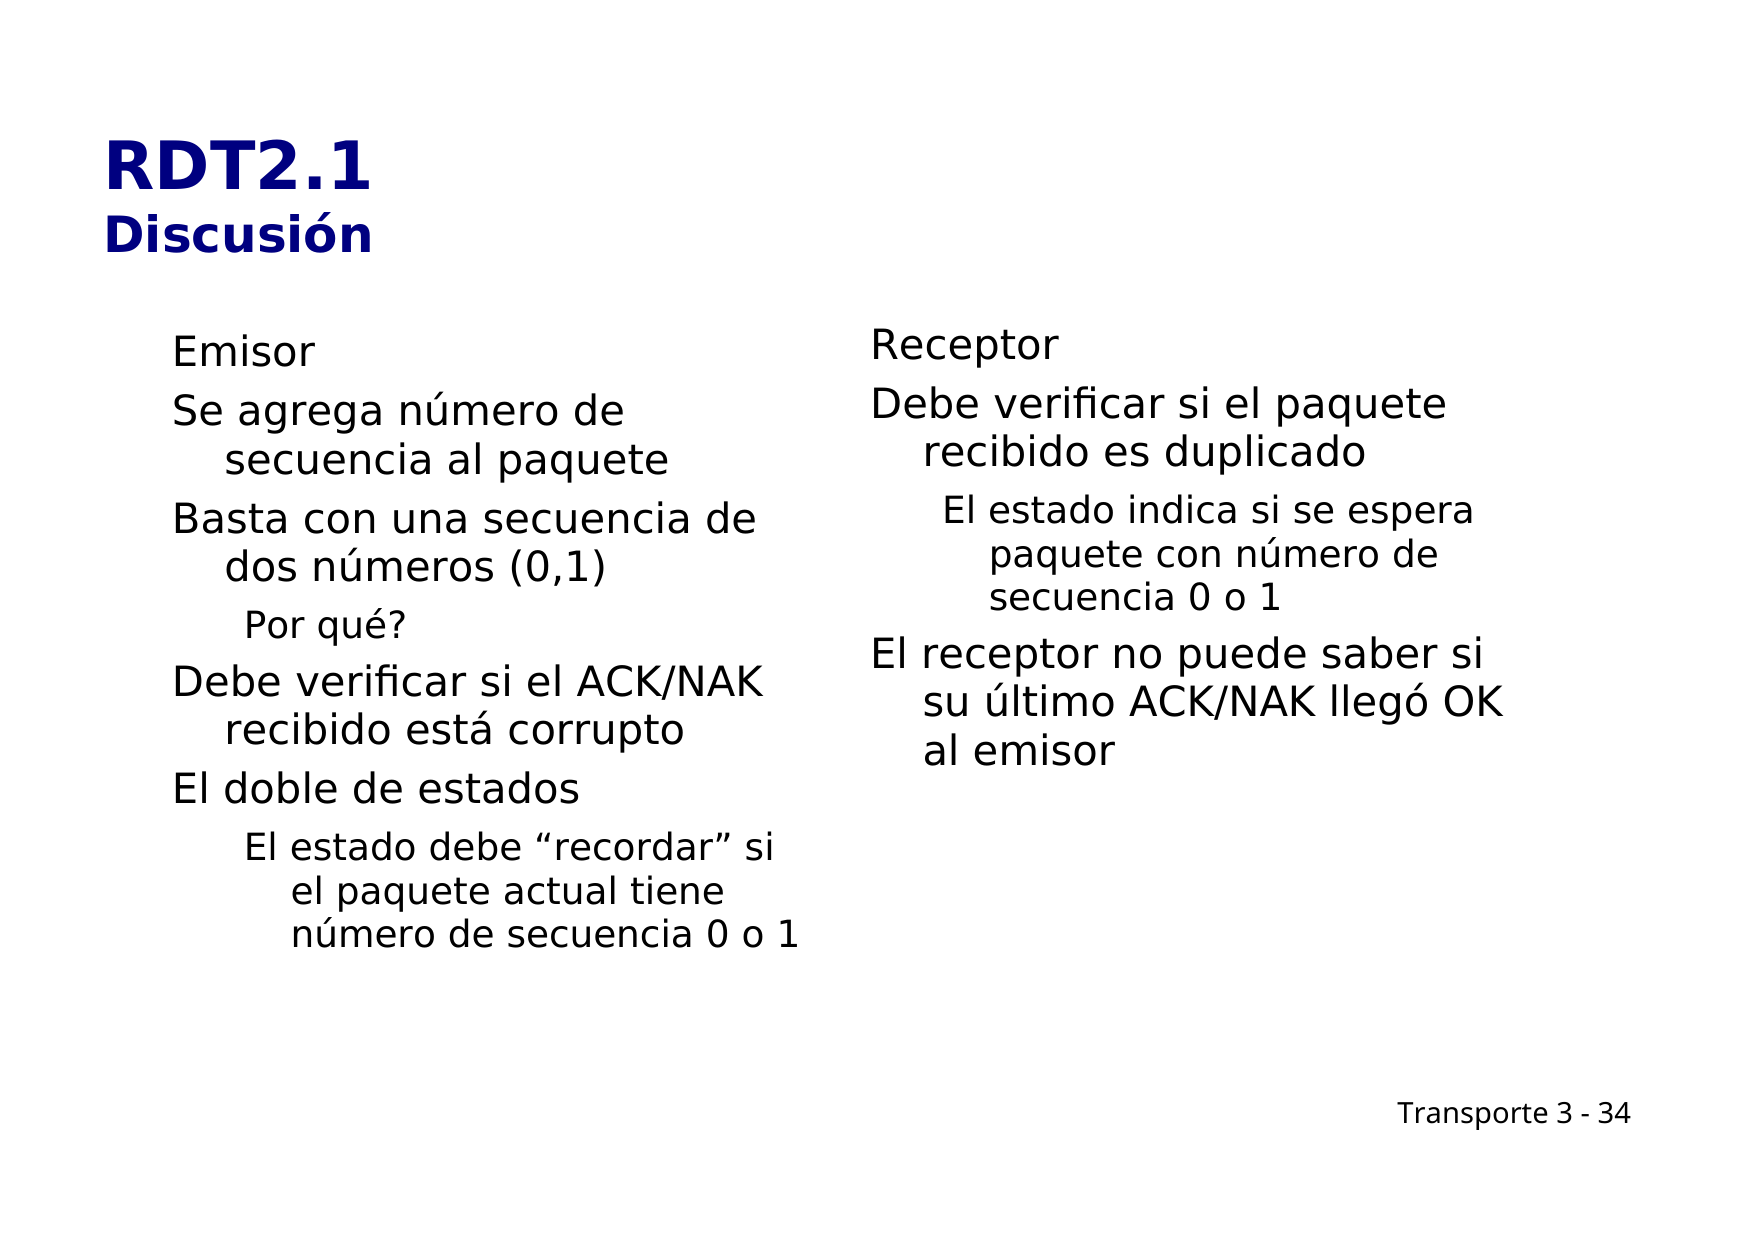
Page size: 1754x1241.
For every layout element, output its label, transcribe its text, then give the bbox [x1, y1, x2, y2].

list Receptor Debe verificar si el paquete recibido es duplicado El estado indica si se espera paquete con número de secuencia 0 o 1 El receptor no puede saber si su último ACK/NAK llegó OK al emisor [866, 320, 1546, 1082]
list Emisor Se agrega número de secuencia al paquete Basta con una secuencia de dos números (0,1) Por qué? Debe verificar si el ACK/NAK recibido está corrupto El doble de estados El estado debe “recordar” si el paquete actual tiene número de secuencia 0 o 1 [154, 320, 833, 1098]
title RDT2.1 Discusión [88, 87, 1654, 305]
